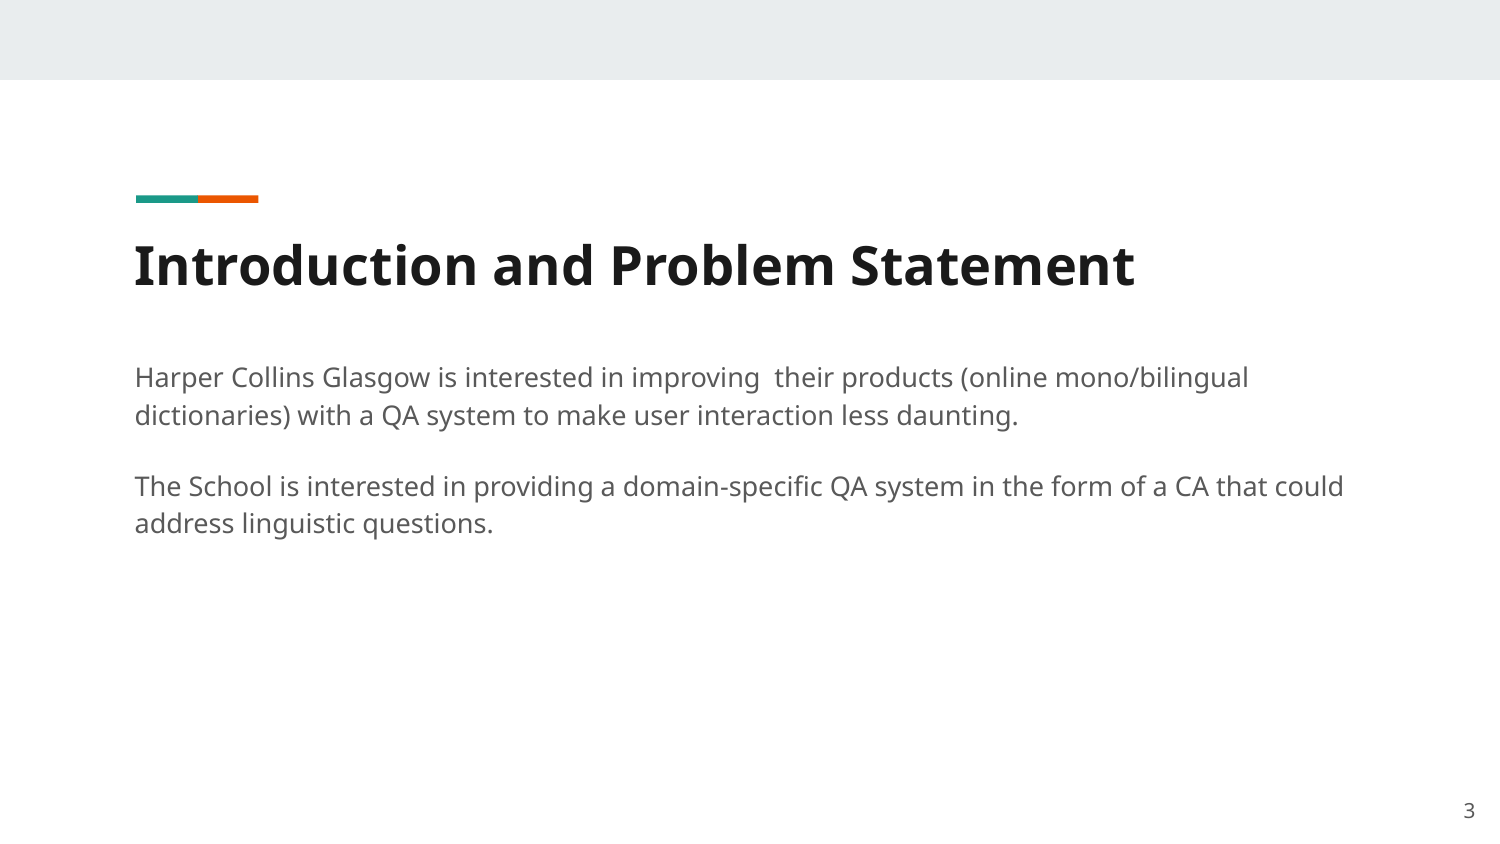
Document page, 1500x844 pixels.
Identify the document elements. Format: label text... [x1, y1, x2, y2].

slide_number <number> [1400, 779, 1491, 844]
list Harper Collins Glasgow is interested in improving their products (online mono/bilingual dictionaries) with a QA system to make user interaction less daunting. The School is interested in providing a domain-specific QA system in the form of a CA that could address linguistic questions. [119, 341, 1381, 712]
title Introduction and Problem Statement [119, 216, 1381, 305]
